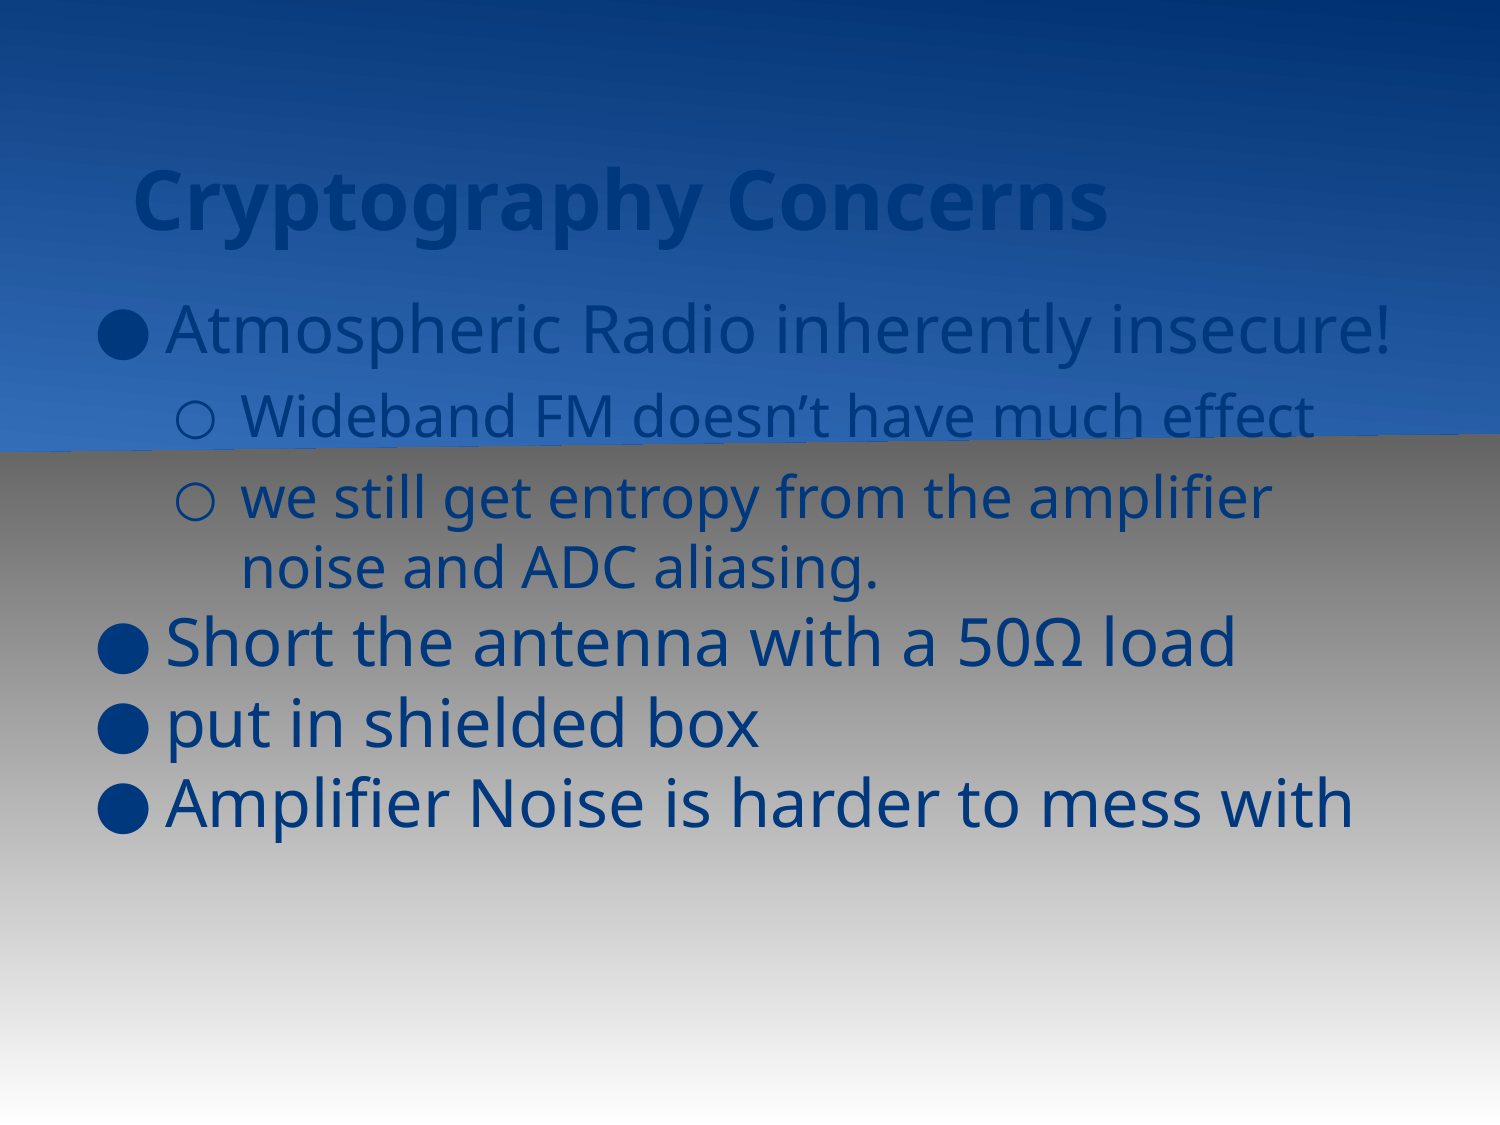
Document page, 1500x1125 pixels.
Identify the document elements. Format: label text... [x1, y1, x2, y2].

list Atmospheric Radio inherently insecure! Wideband FM doesn’t have much effect we still get entropy from the amplifier noise and ADC aliasing. Short the antenna with a 50Ω load put in shielded box Amplifier Noise is harder to mess with [75, 272, 1425, 1067]
title Cryptography Concerns [75, 45, 1425, 263]
